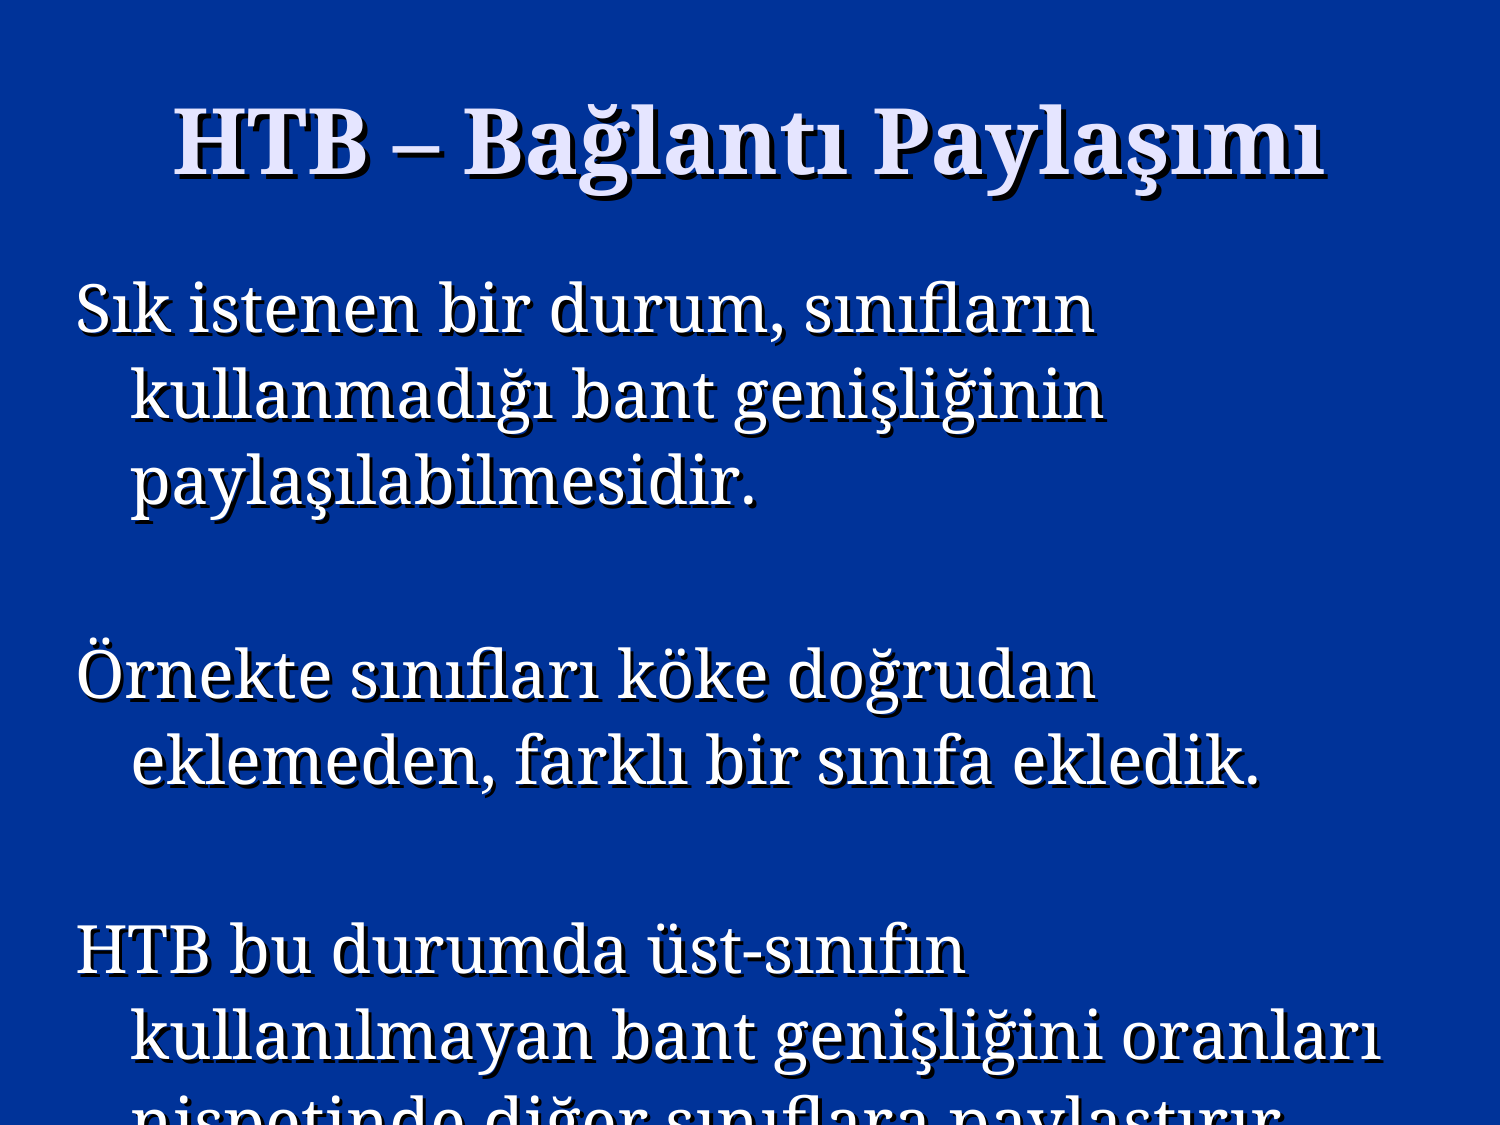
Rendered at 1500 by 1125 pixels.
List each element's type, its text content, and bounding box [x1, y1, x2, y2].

list Sık istenen bir durum, sınıfların kullanmadığı bant genişliğinin paylaşılabilmesidir. Örnekte sınıfları köke doğrudan eklemeden, farklı bir sınıfa ekledik. HTB bu durumda üst-sınıfın kullanılmayan bant genişliğini oranları nispetinde diğer sınıflara paylaştırır. [74, 263, 1425, 1044]
title HTB – Bağlantı Paylaşımı [74, 31, 1425, 246]
